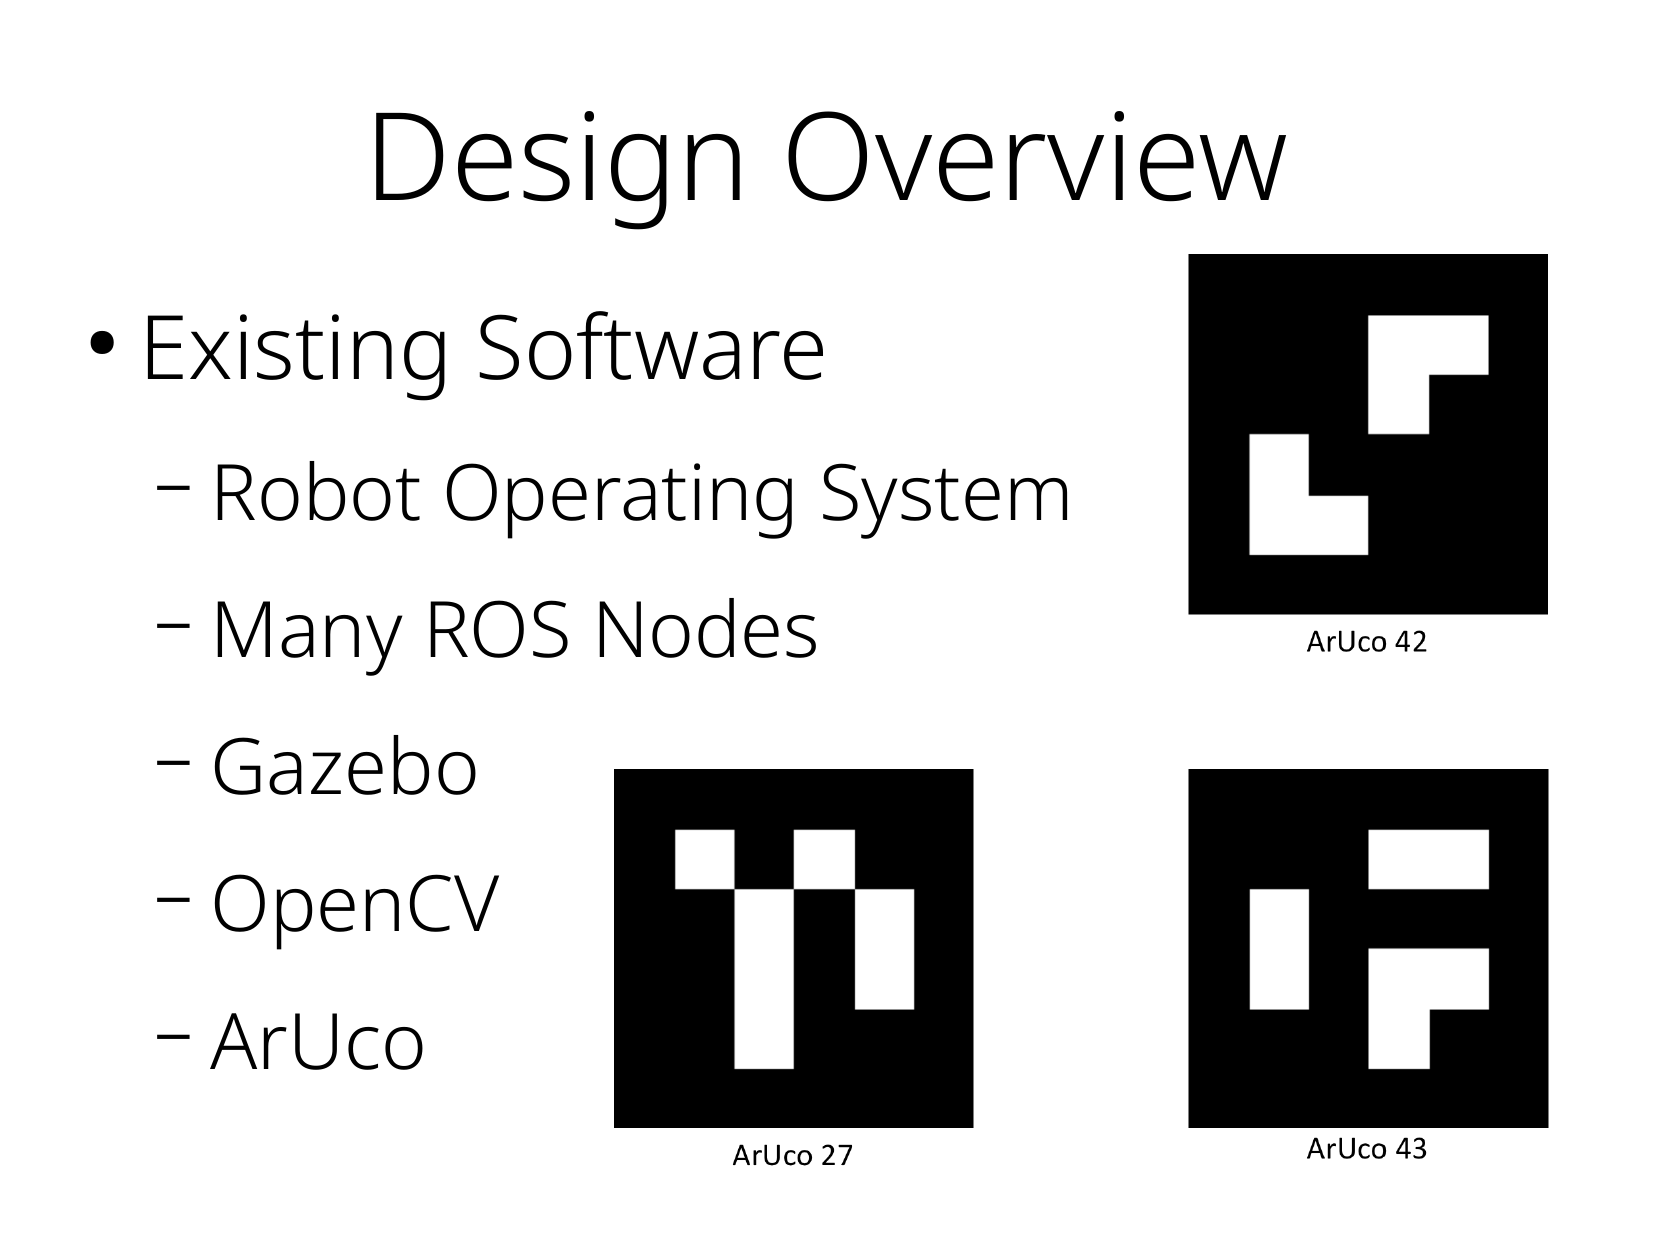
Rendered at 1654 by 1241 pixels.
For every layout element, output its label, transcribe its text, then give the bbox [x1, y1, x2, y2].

list Existing Software Robot Operating System Many ROS Nodes Gazebo OpenCV ArUco [68, 285, 1396, 1155]
title Design Overview [82, 49, 1571, 257]
picture [510, 229, 1654, 1201]
